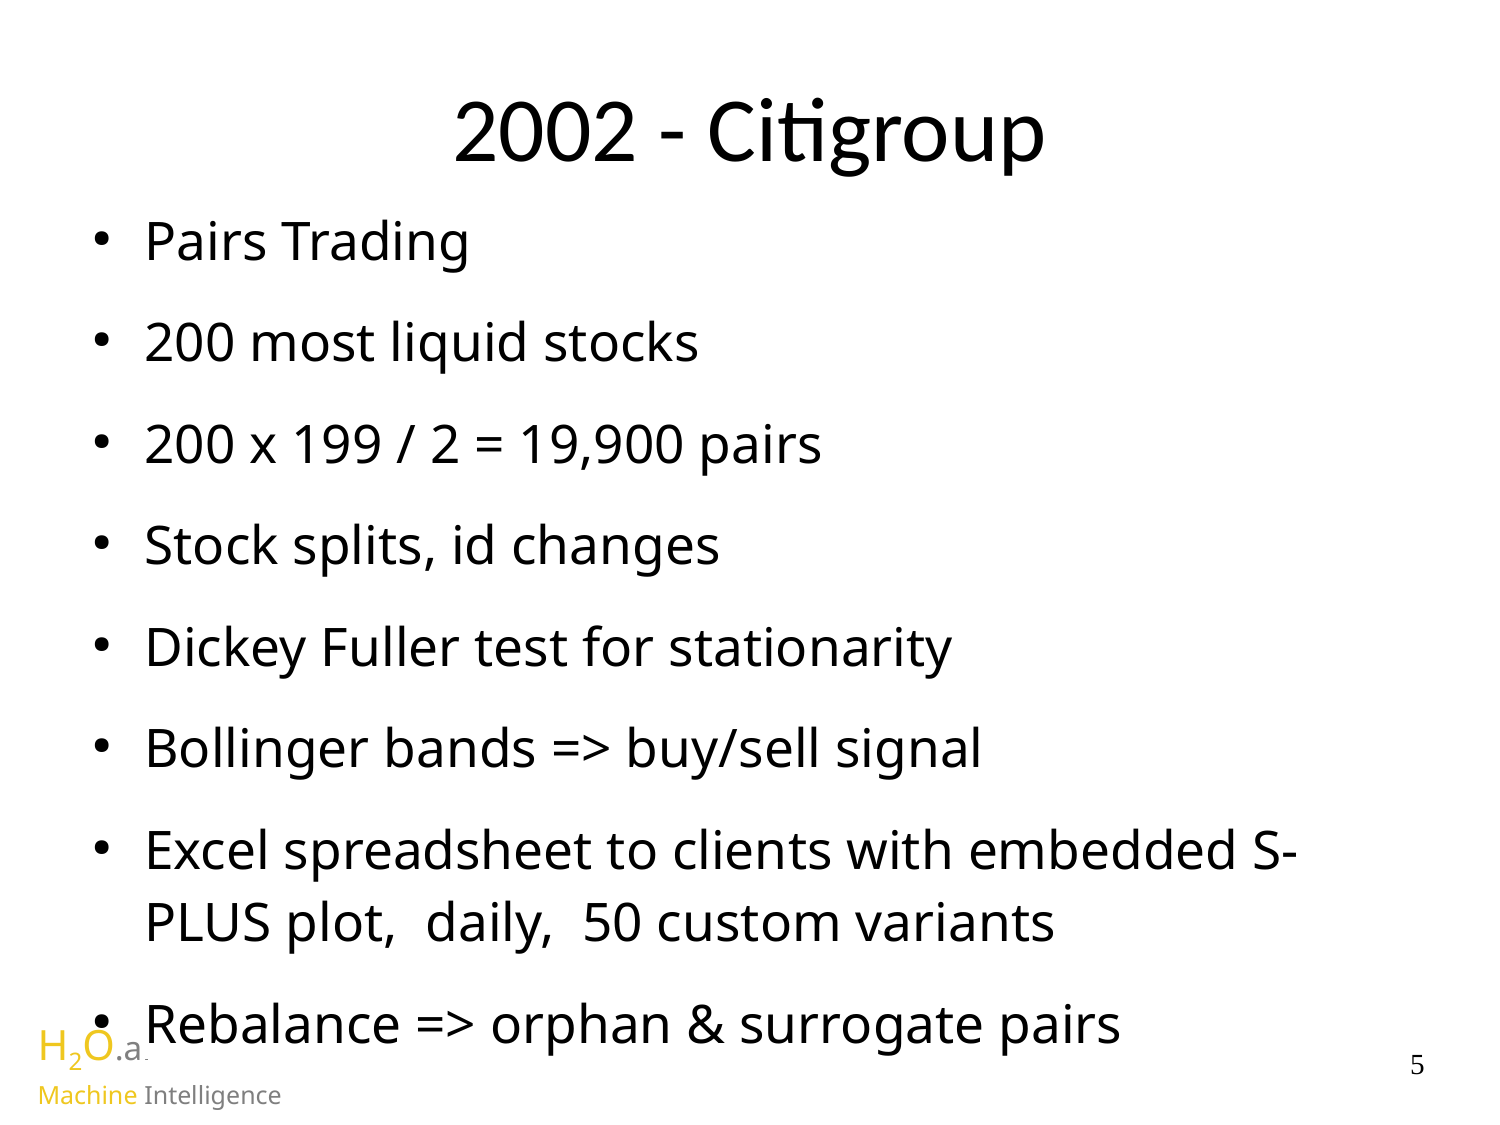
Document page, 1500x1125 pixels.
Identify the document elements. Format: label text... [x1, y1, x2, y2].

list Pairs Trading 200 most liquid stocks 200 x 199 / 2 = 19,900 pairs Stock splits, id changes Dickey Fuller test for stationarity Bollinger bands => buy/sell signal Excel spreadsheet to clients with embedded S-PLUS plot, daily, 50 custom variants Rebalance => orphan & surrogate pairs [75, 203, 1425, 1066]
title 2002 - Citigroup [75, 15, 1425, 203]
